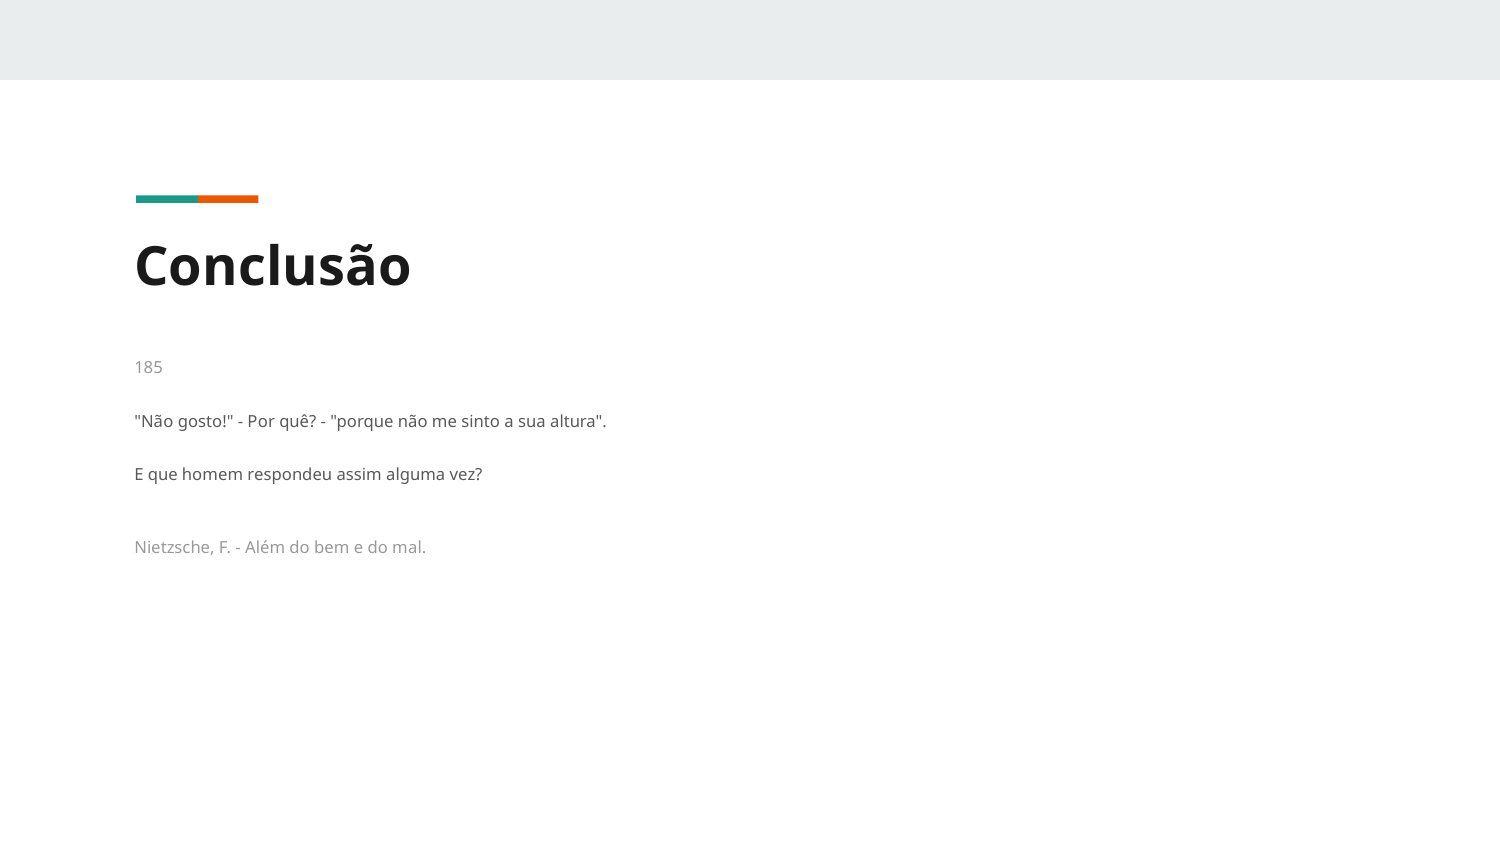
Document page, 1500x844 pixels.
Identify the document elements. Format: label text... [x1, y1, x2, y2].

title Conclusão [119, 216, 1381, 305]
list 185 "Não gosto!" - Por quê? - "porque não me sinto a sua altura". E que homem respondeu assim alguma vez? Nietzsche, F. - Além do bem e do mal. essa porcaria sugou a minha sanidade, mas vamo continuando pra pelo menos ter um diploma dessa caralha [119, 342, 1381, 713]
